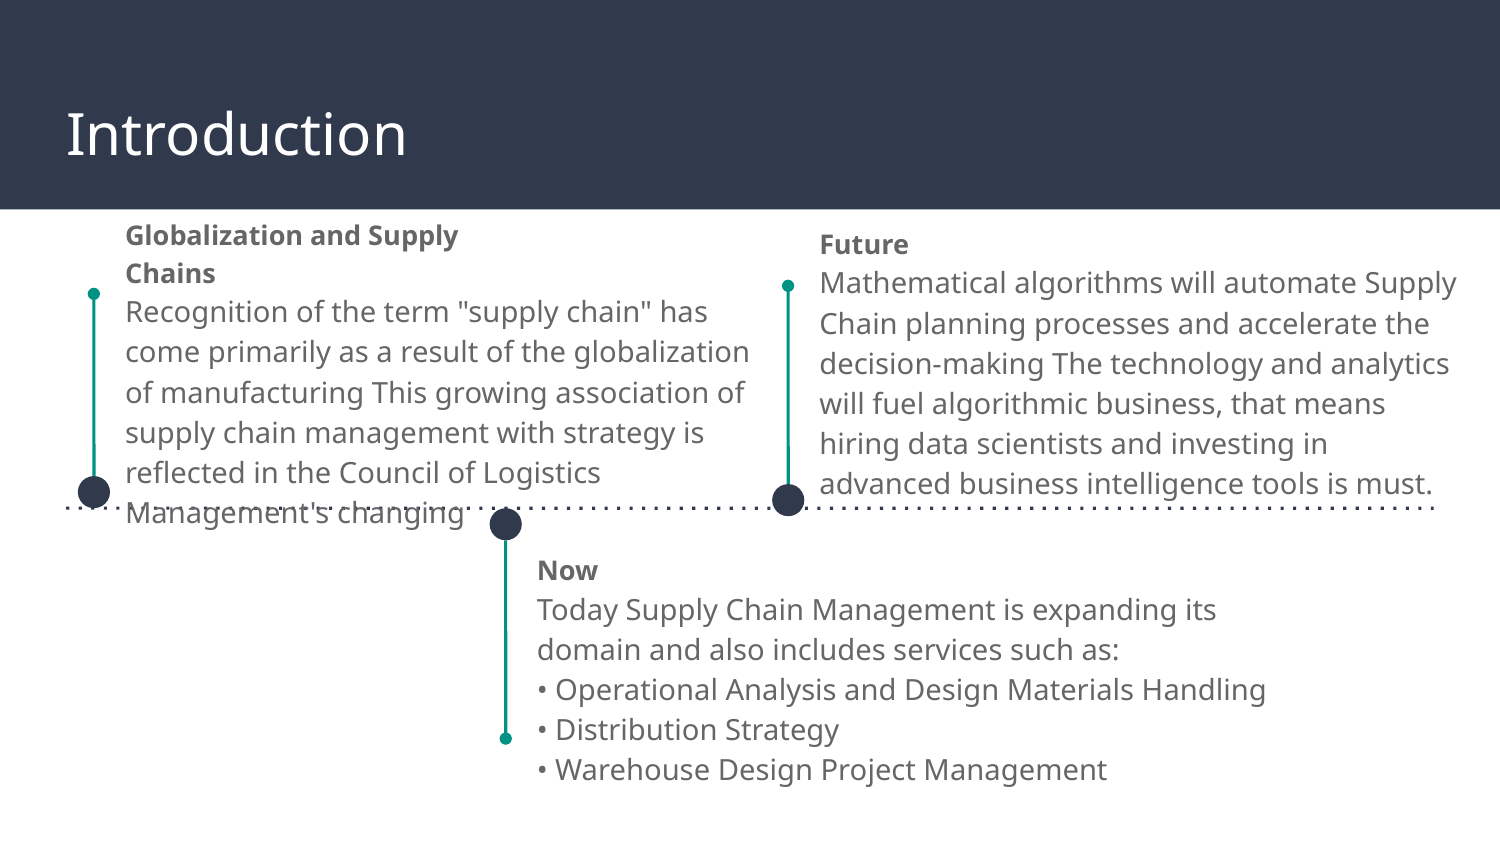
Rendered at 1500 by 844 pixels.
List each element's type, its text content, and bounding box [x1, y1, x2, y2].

list Globalization and Supply Chains Recognition of the term "supply chain" has come primarily as a result of the globalization of manufacturing This growing association of supply chain management with strategy is reflected in the Council of Logistics Management's changing [110, 198, 788, 494]
text_box [772, 484, 804, 517]
text_box [77, 476, 110, 509]
list Future Mathematical algorithms will automate Supply Chain planning processes and accelerate the decision-making The technology and analytics will fuel algorithmic business, that means hiring data scientists and investing in advanced business intelligence tools is must. [804, 207, 1482, 503]
list Now Today Supply Chain Management is expanding its domain and also includes services such as: • Operational Analysis and Design Materials Handling • Distribution Strategy • Warehouse Design Project Management [521, 533, 1294, 829]
text_box [489, 508, 522, 541]
title Introduction [51, 82, 1449, 185]
